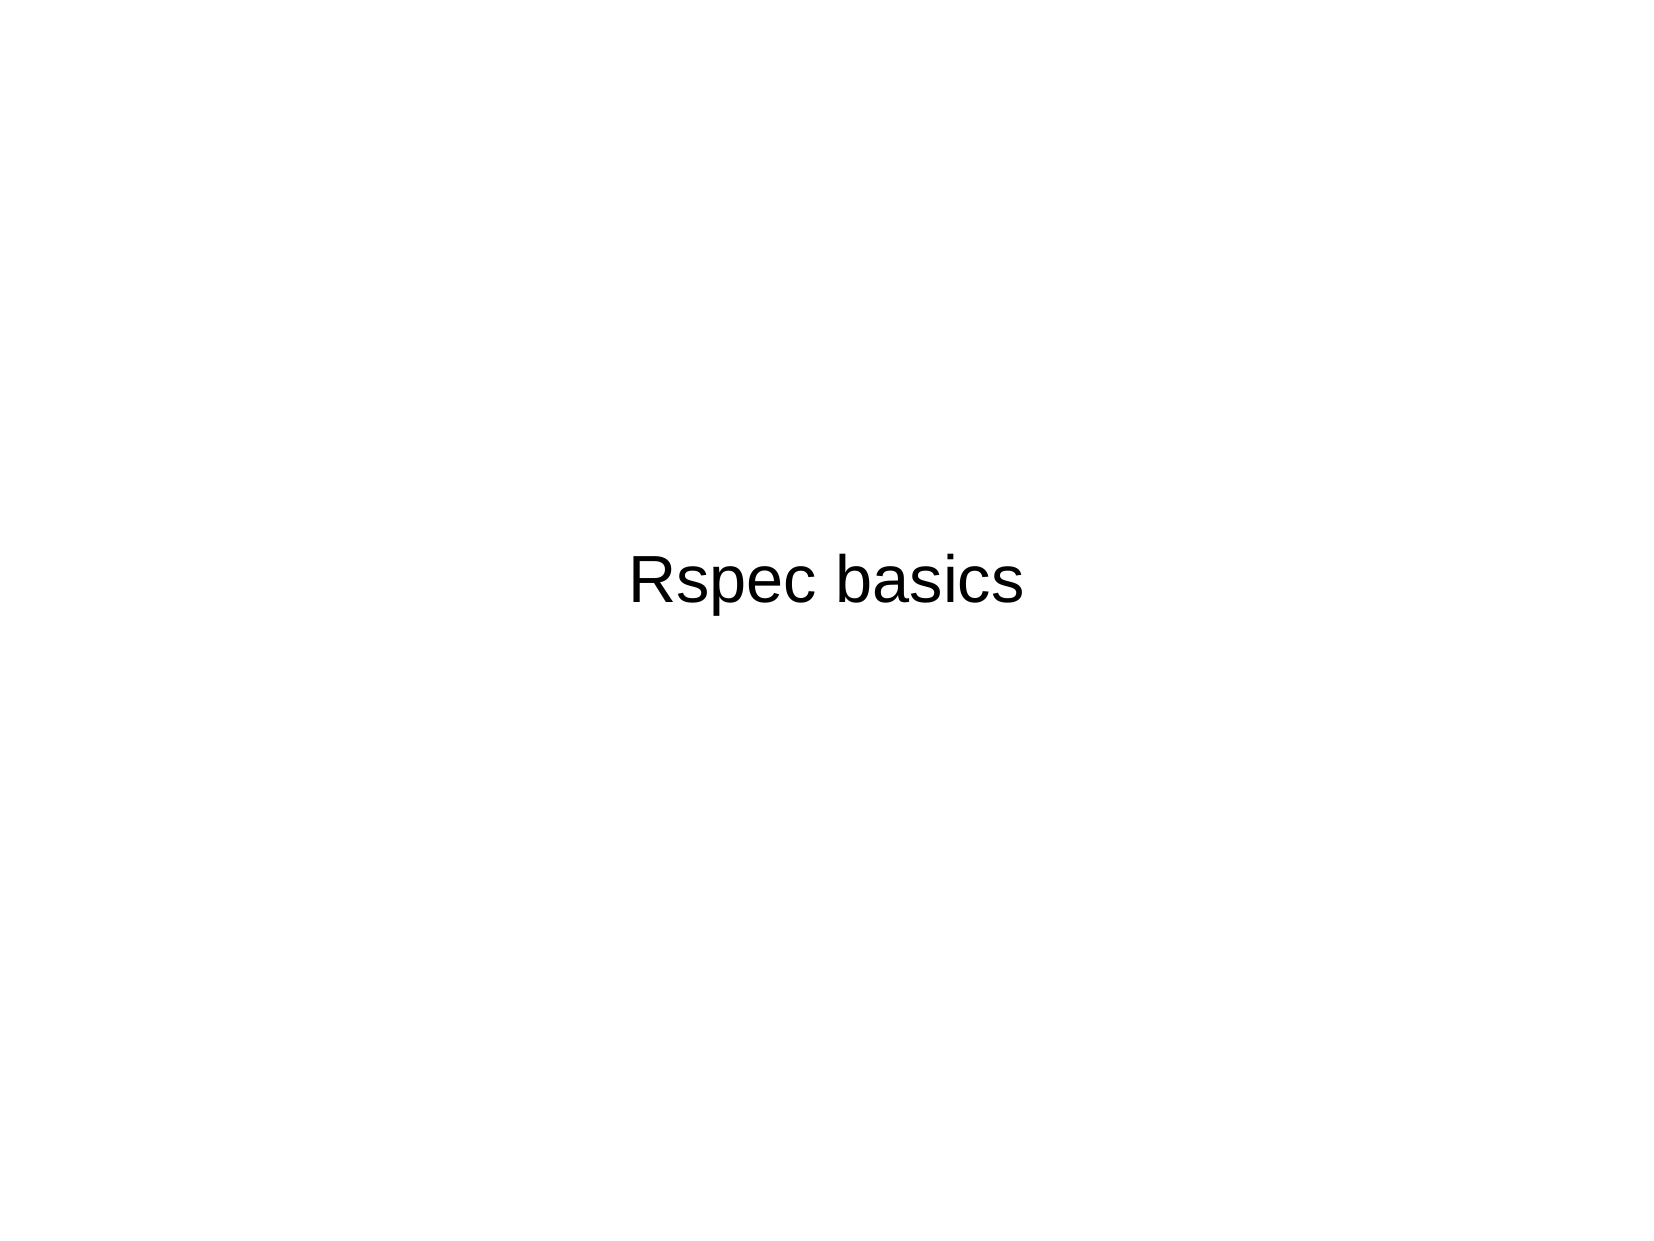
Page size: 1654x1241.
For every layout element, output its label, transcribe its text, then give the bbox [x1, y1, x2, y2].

subtitle Rspec basics [82, 49, 1571, 1109]
